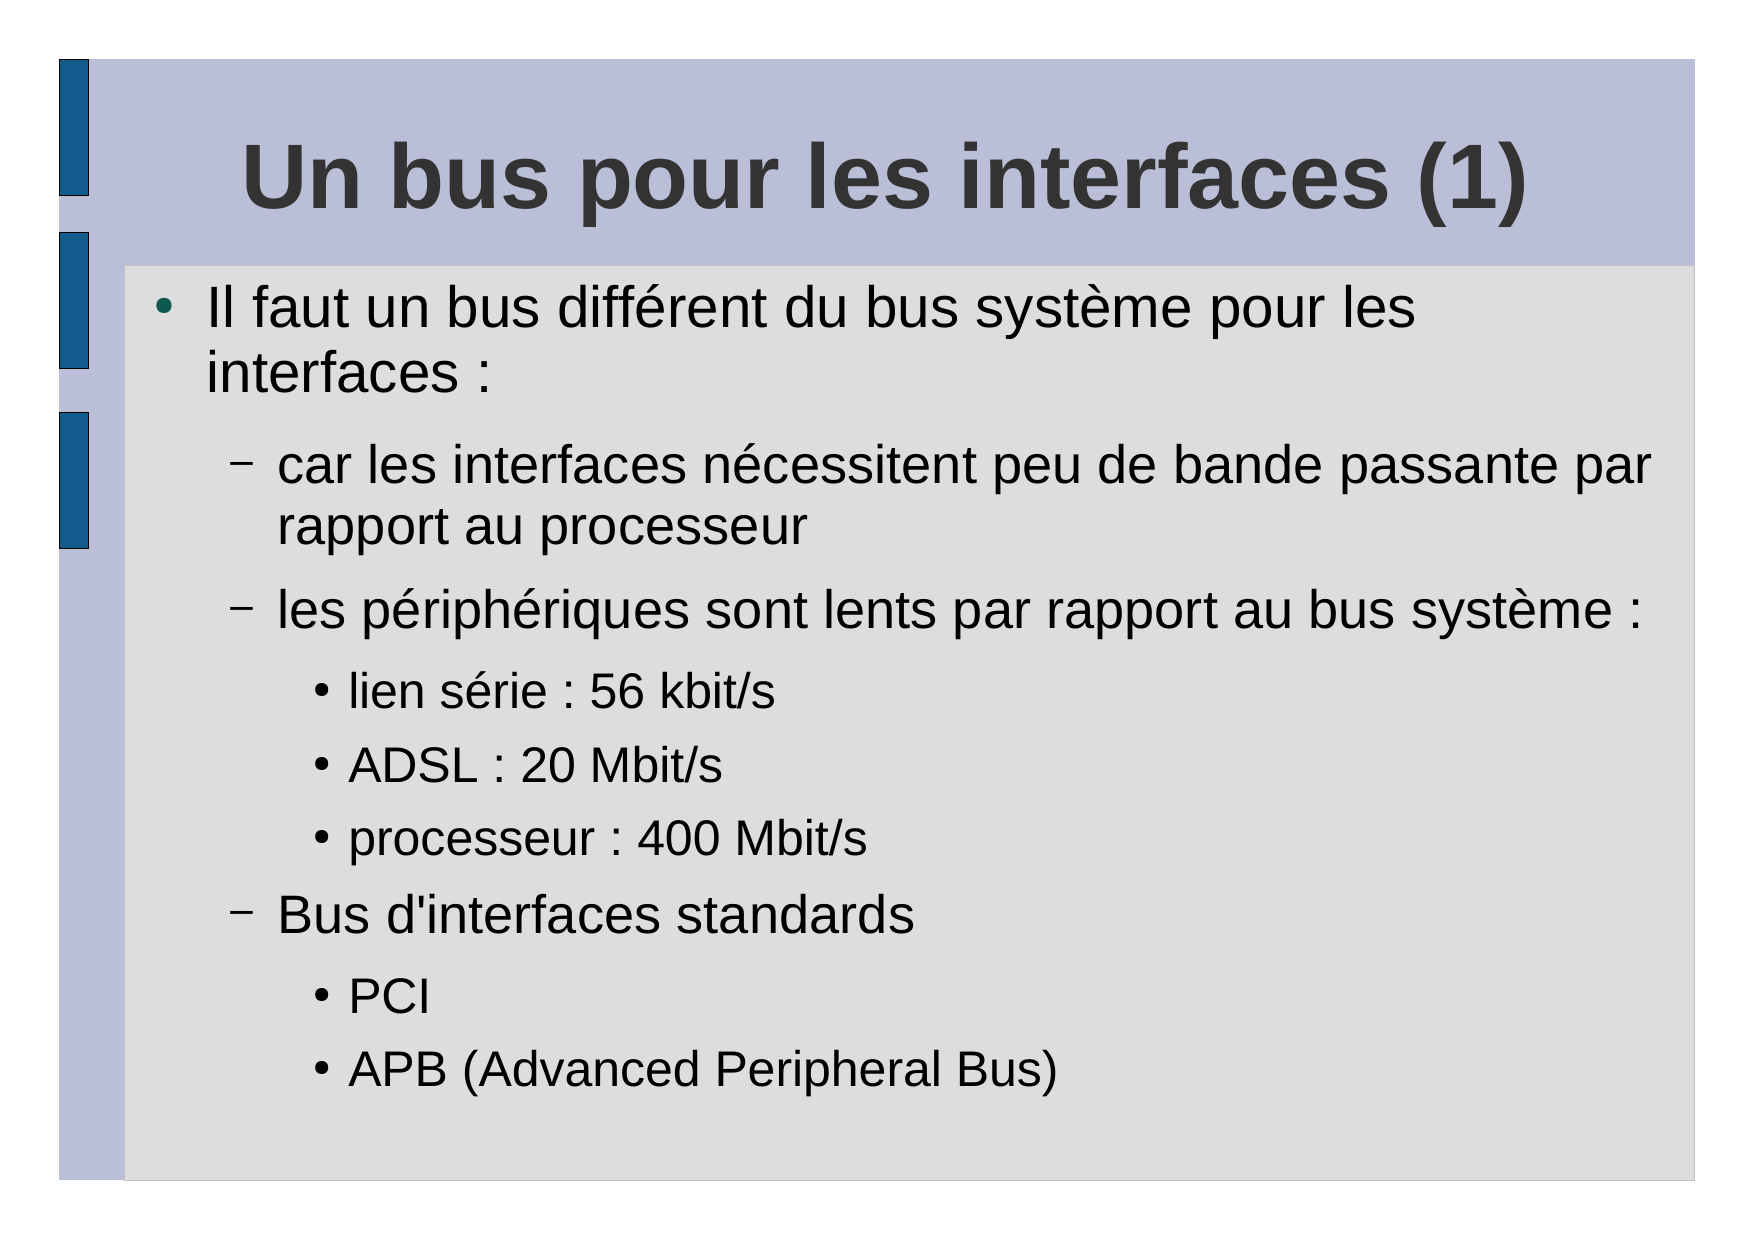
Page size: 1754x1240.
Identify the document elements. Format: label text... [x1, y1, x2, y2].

title Un bus pour les interfaces (1) [118, 88, 1654, 266]
list Il faut un bus différent du bus système pour les interfaces : car les interfaces nécessitent peu de bande passante par rapport au processeur les périphériques sont lents par rapport au bus système : lien série : 56 kbit/s ADSL : 20 Mbit/s processeur : 400 Mbit/s Bus d'interfaces standards PCI APB (Advanced Peripheral Bus) [135, 275, 1684, 1098]
